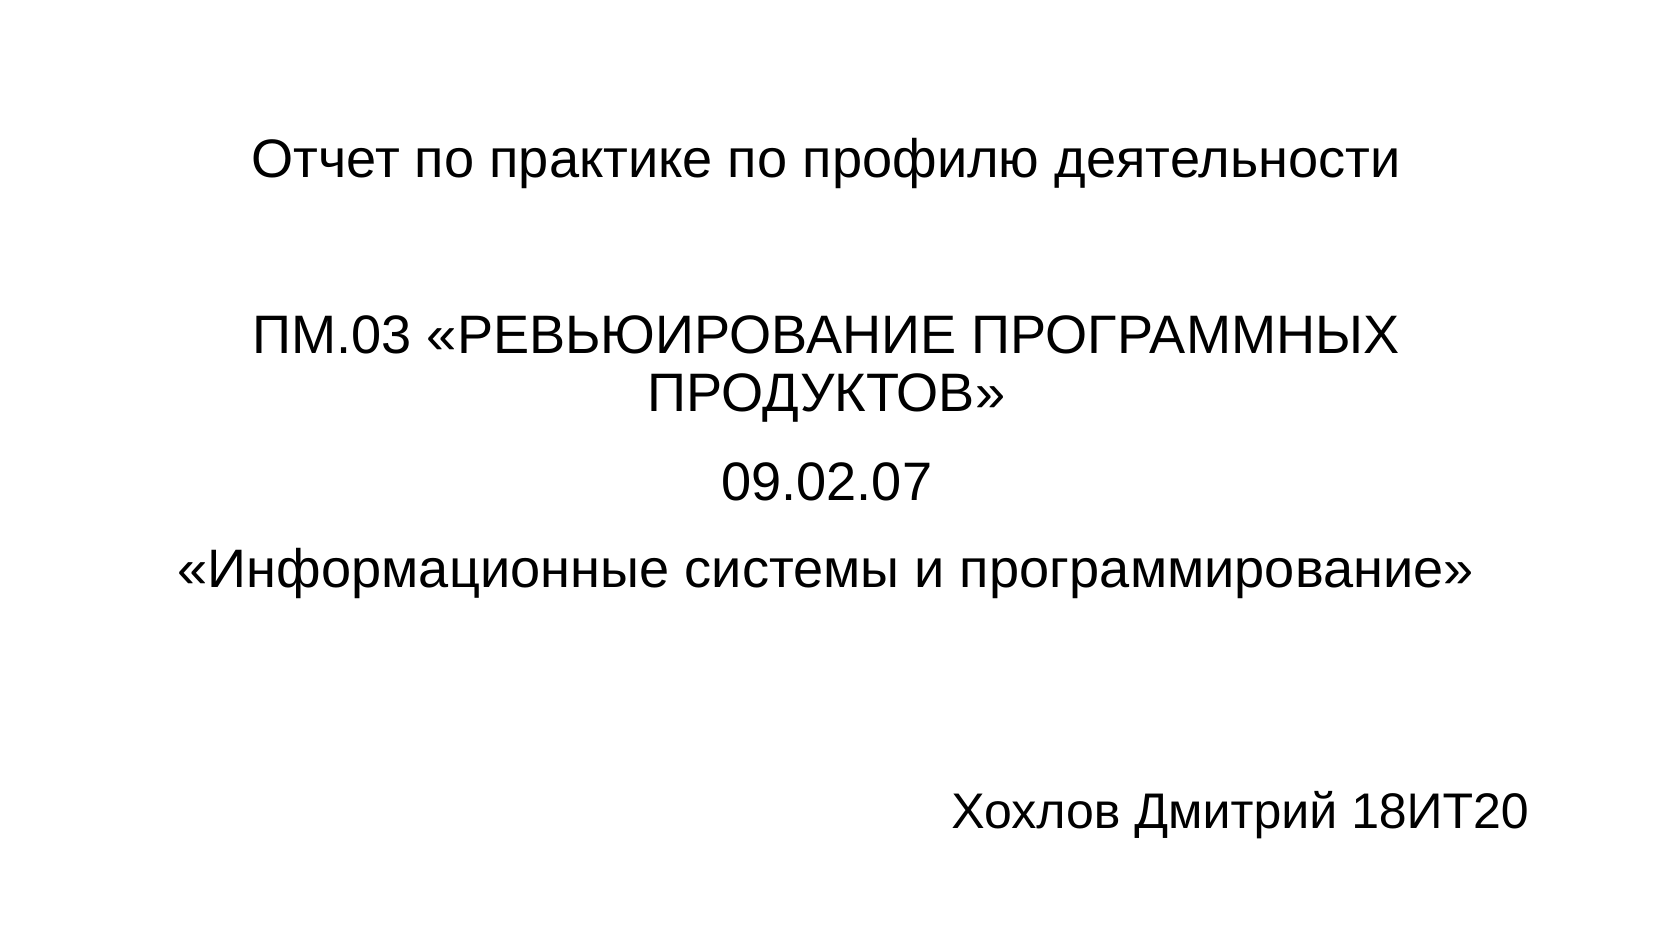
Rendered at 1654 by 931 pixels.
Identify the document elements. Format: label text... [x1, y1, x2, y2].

subtitle Отчет по практике по профилю деятельности ПМ.03 «РЕВЬЮИРОВАНИЕ ПРОГРАММНЫХ ПРОДУКТОВ» 09.02.07 «Информационные системы и программирование» [103, 118, 1551, 612]
title Хохлов Дмитрий 18ИТ20 [862, 730, 1619, 886]
